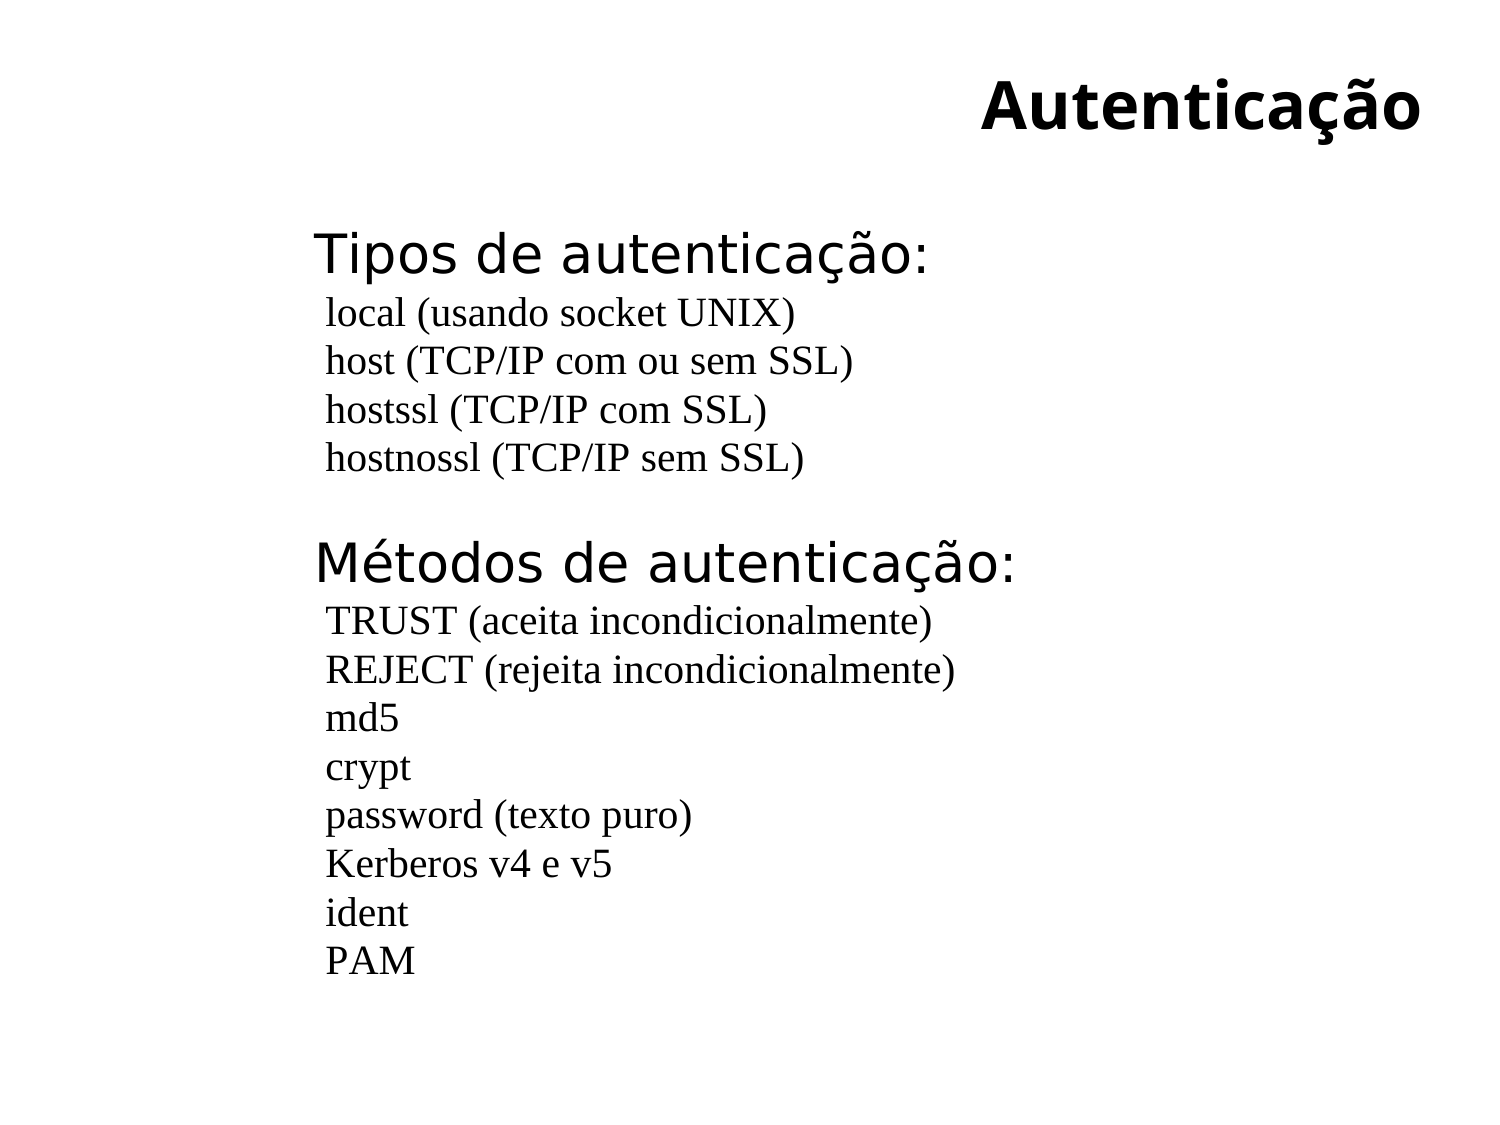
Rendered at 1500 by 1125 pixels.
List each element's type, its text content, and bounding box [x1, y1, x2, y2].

text_box Tipos de autenticação: local (usando socket UNIX) host (TCP/IP com ou sem SSL) hostssl (TCP/IP com SSL) hostnossl (TCP/IP sem SSL) Métodos de autenticação: TRUST (aceita incondicionalmente) REJECT (rejeita incondicionalmente) md5 crypt password (texto puro) Kerberos v4 e v5 ident PAM [300, 212, 1426, 1046]
text_box Autenticação [475, 50, 1438, 152]
